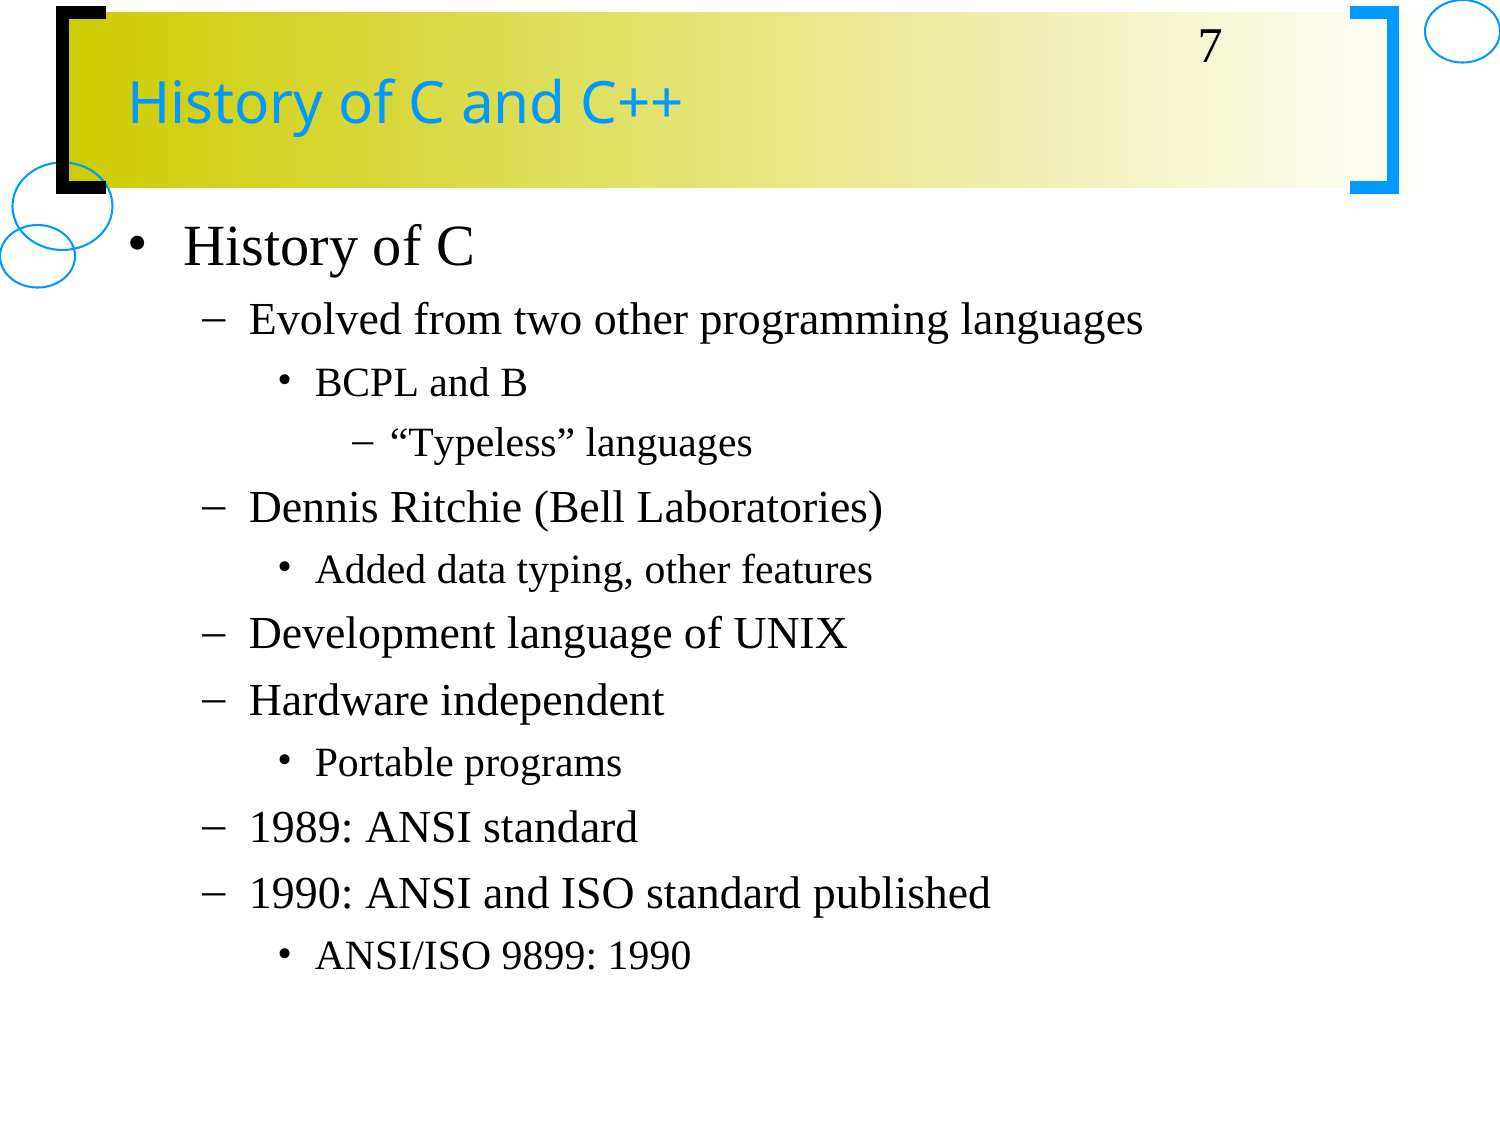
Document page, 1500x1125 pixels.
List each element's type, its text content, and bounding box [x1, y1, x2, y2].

title History of C and C++ [112, 12, 1388, 188]
list History of C Evolved from two other programming languages BCPL and B “Typeless” languages Dennis Ritchie (Bell Laboratories) Added data typing, other features Development language of UNIX Hardware independent Portable programs 1989: ANSI standard 1990: ANSI and ISO standard published ANSI/ISO 9899: 1990 [112, 199, 1388, 1063]
